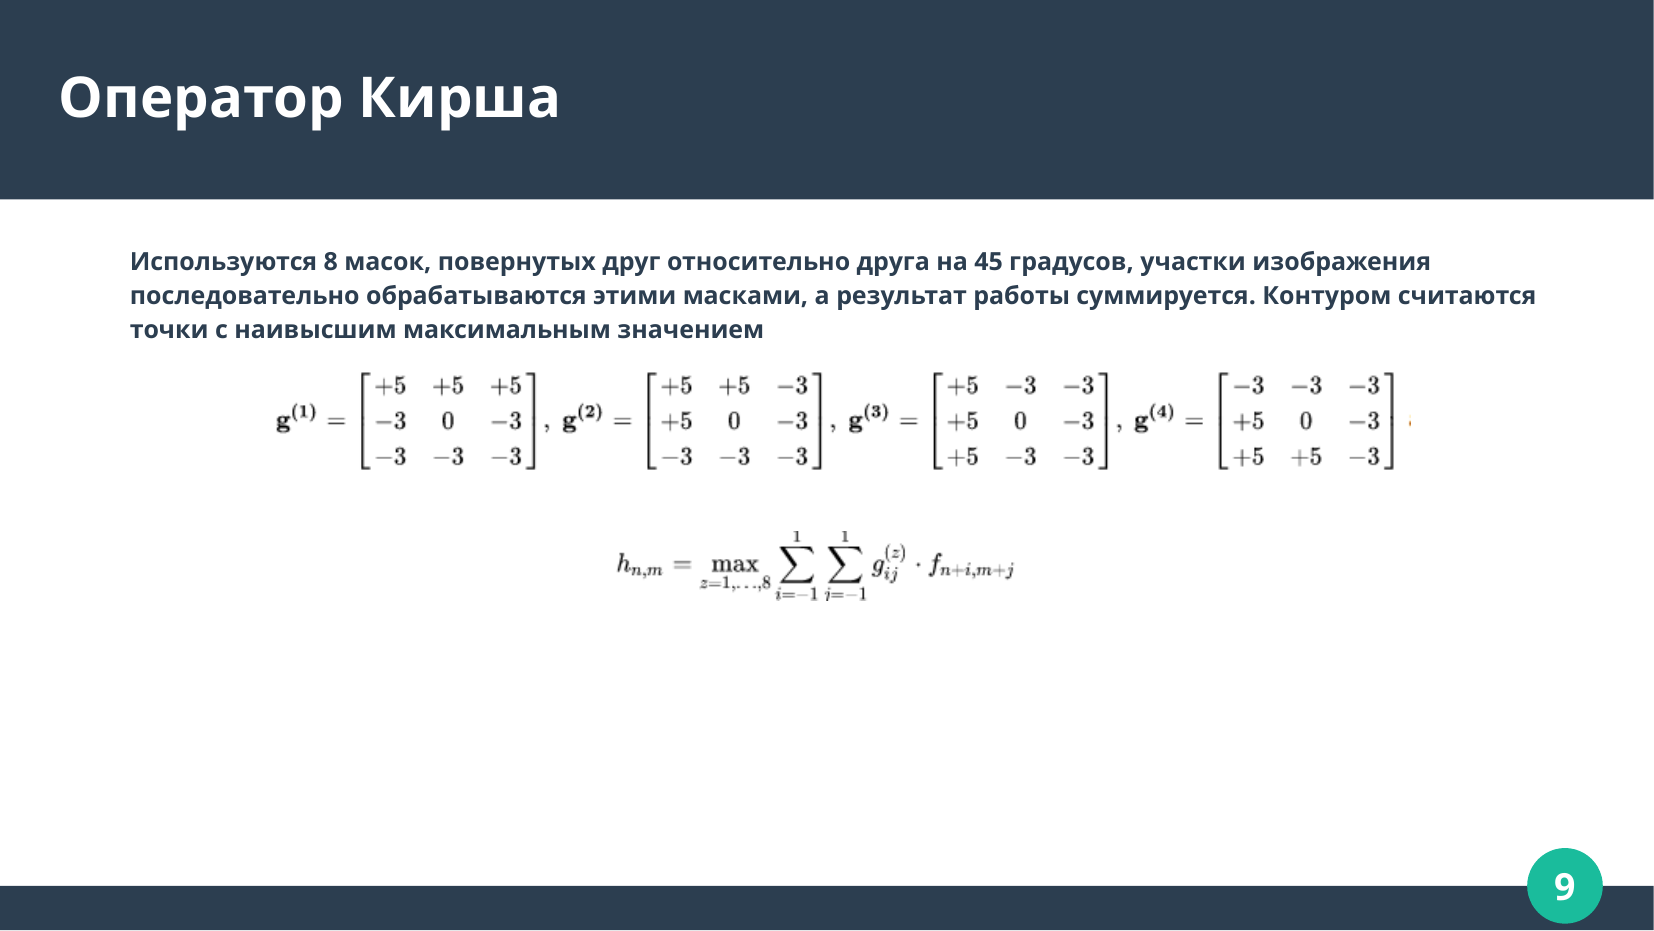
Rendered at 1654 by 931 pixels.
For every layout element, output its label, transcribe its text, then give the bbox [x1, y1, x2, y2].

title Оператор Кирша [59, 37, 1595, 155]
list Используются 8 масок, повернутых друг относительно друга на 45 градусов, участки изображения последовательно обрабатываются этими масками, а результат работы суммируется. Контуром считаются точки с наивысшим максимальным значением [59, 243, 1595, 864]
picture [590, 531, 1043, 601]
picture [249, 354, 1411, 484]
